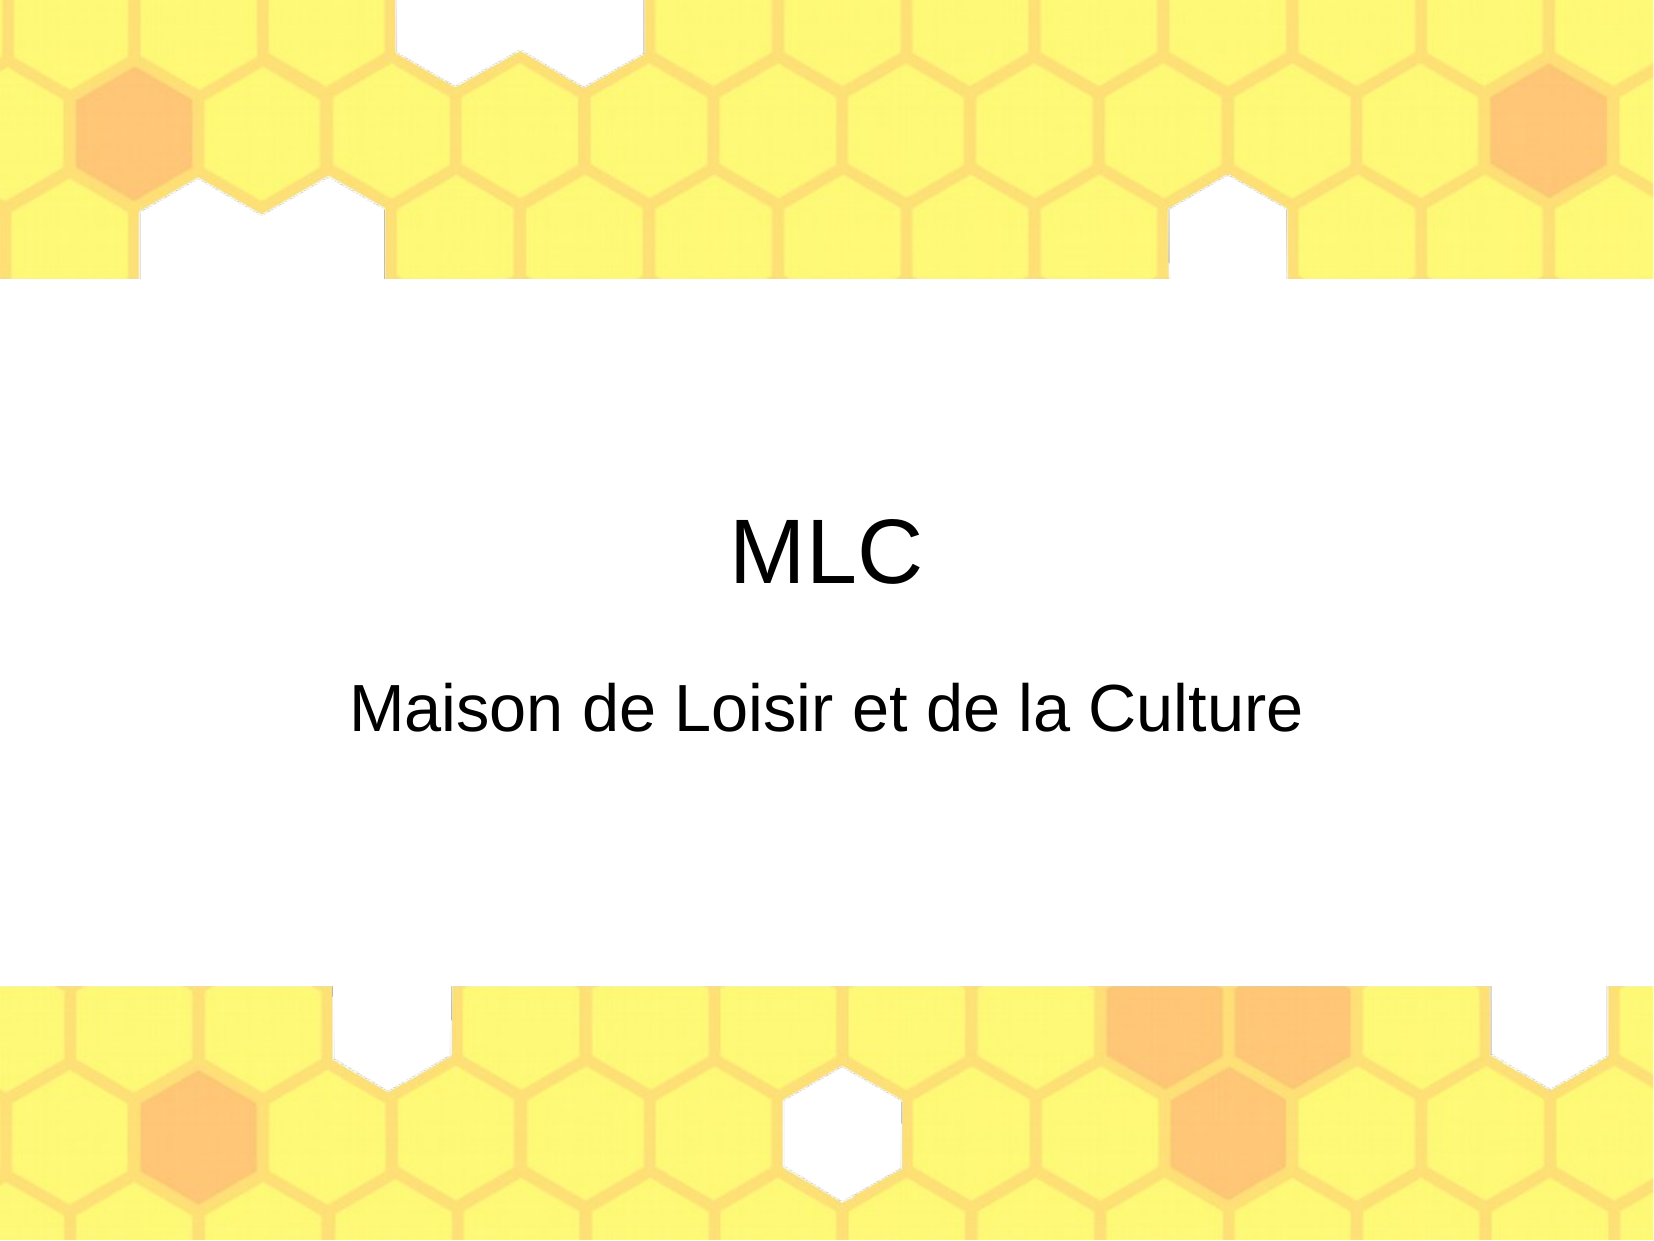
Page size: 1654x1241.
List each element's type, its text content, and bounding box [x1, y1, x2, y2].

picture [0, 0, 1654, 279]
picture [0, 986, 1654, 1240]
title MLC [82, 418, 1571, 614]
subtitle Maison de Loisir et de la Culture [82, 614, 1571, 804]
